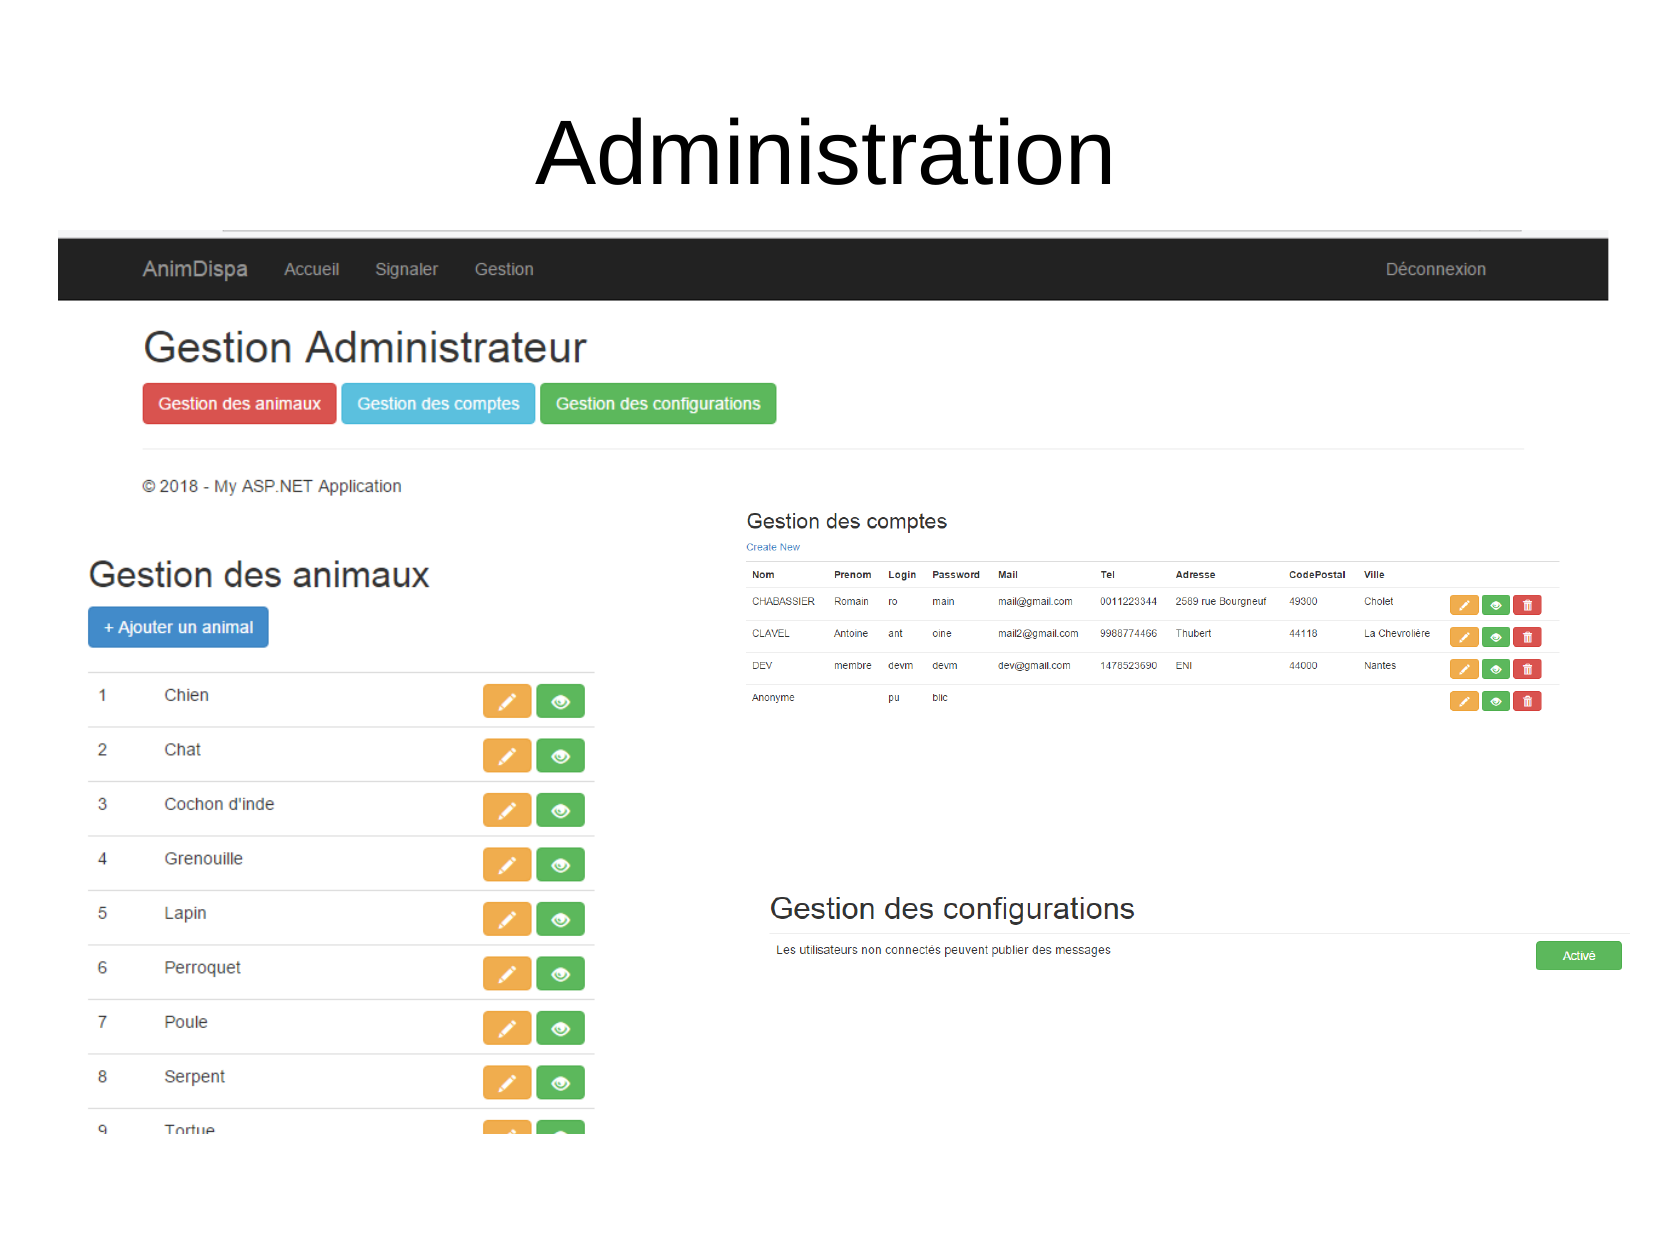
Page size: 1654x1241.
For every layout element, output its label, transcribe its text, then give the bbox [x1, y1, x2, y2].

picture [709, 875, 1630, 993]
picture [58, 230, 1609, 726]
title Administration [82, 49, 1571, 230]
picture [70, 543, 604, 1134]
